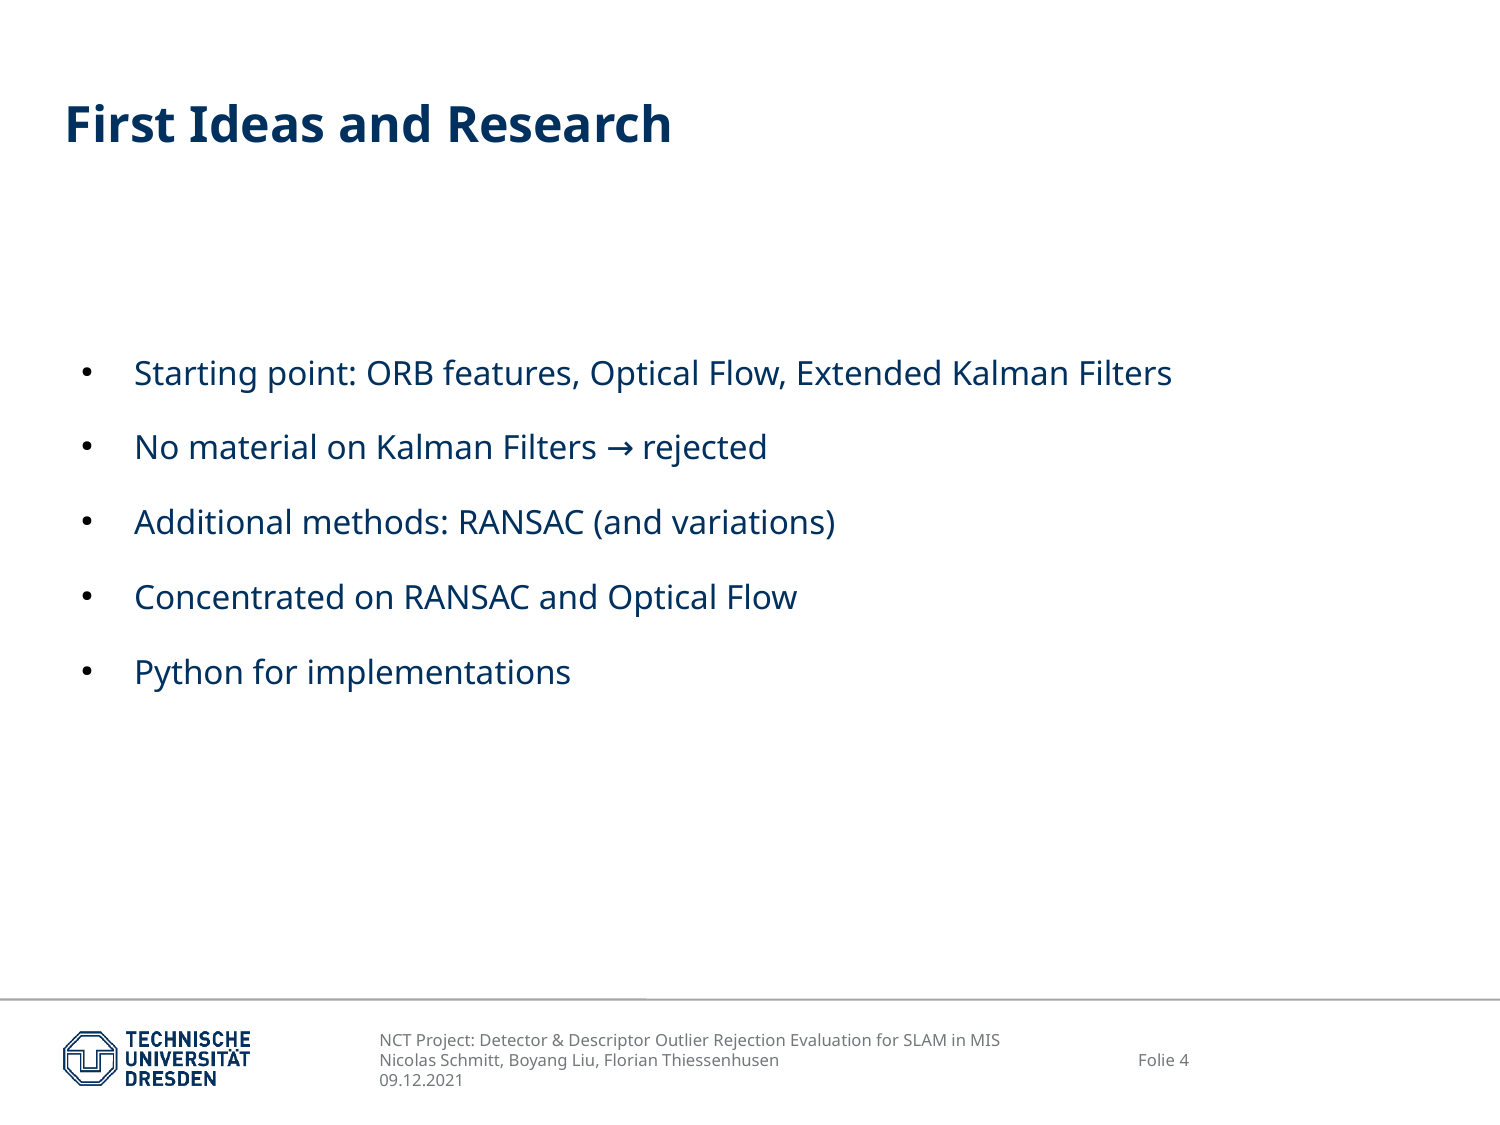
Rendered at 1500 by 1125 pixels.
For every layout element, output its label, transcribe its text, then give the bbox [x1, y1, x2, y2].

title First Ideas and Research [64, 56, 1437, 190]
list Starting point: ORB features, Optical Flow, Extended Kalman Filters No material on Kalman Filters → rejected Additional methods: RANSAC (and variations) Concentrated on RANSAC and Optical Flow Python for implementations [63, 349, 1437, 697]
picture [63, 1031, 250, 1086]
